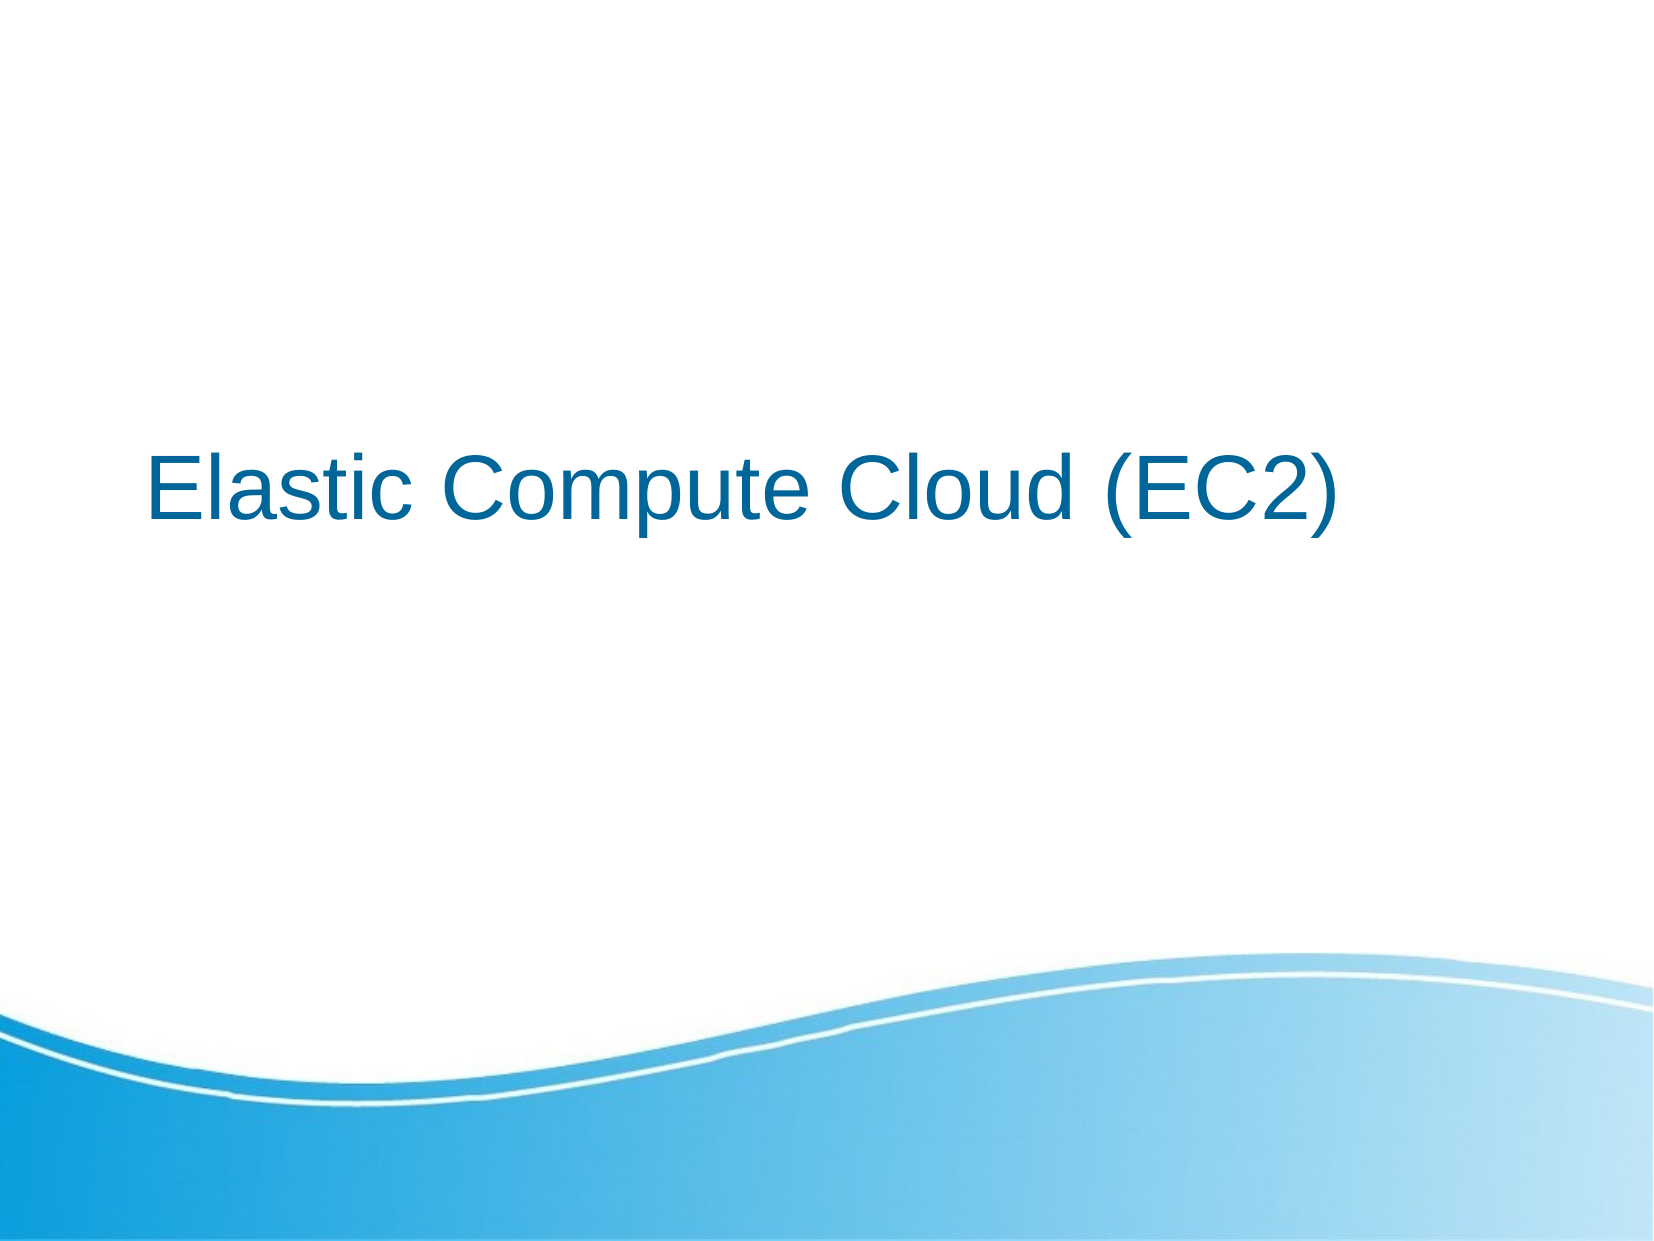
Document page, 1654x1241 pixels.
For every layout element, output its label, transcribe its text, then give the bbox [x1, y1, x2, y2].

title Elastic Compute Cloud (EC2) [0, 384, 1489, 592]
picture [0, 952, 1654, 1241]
